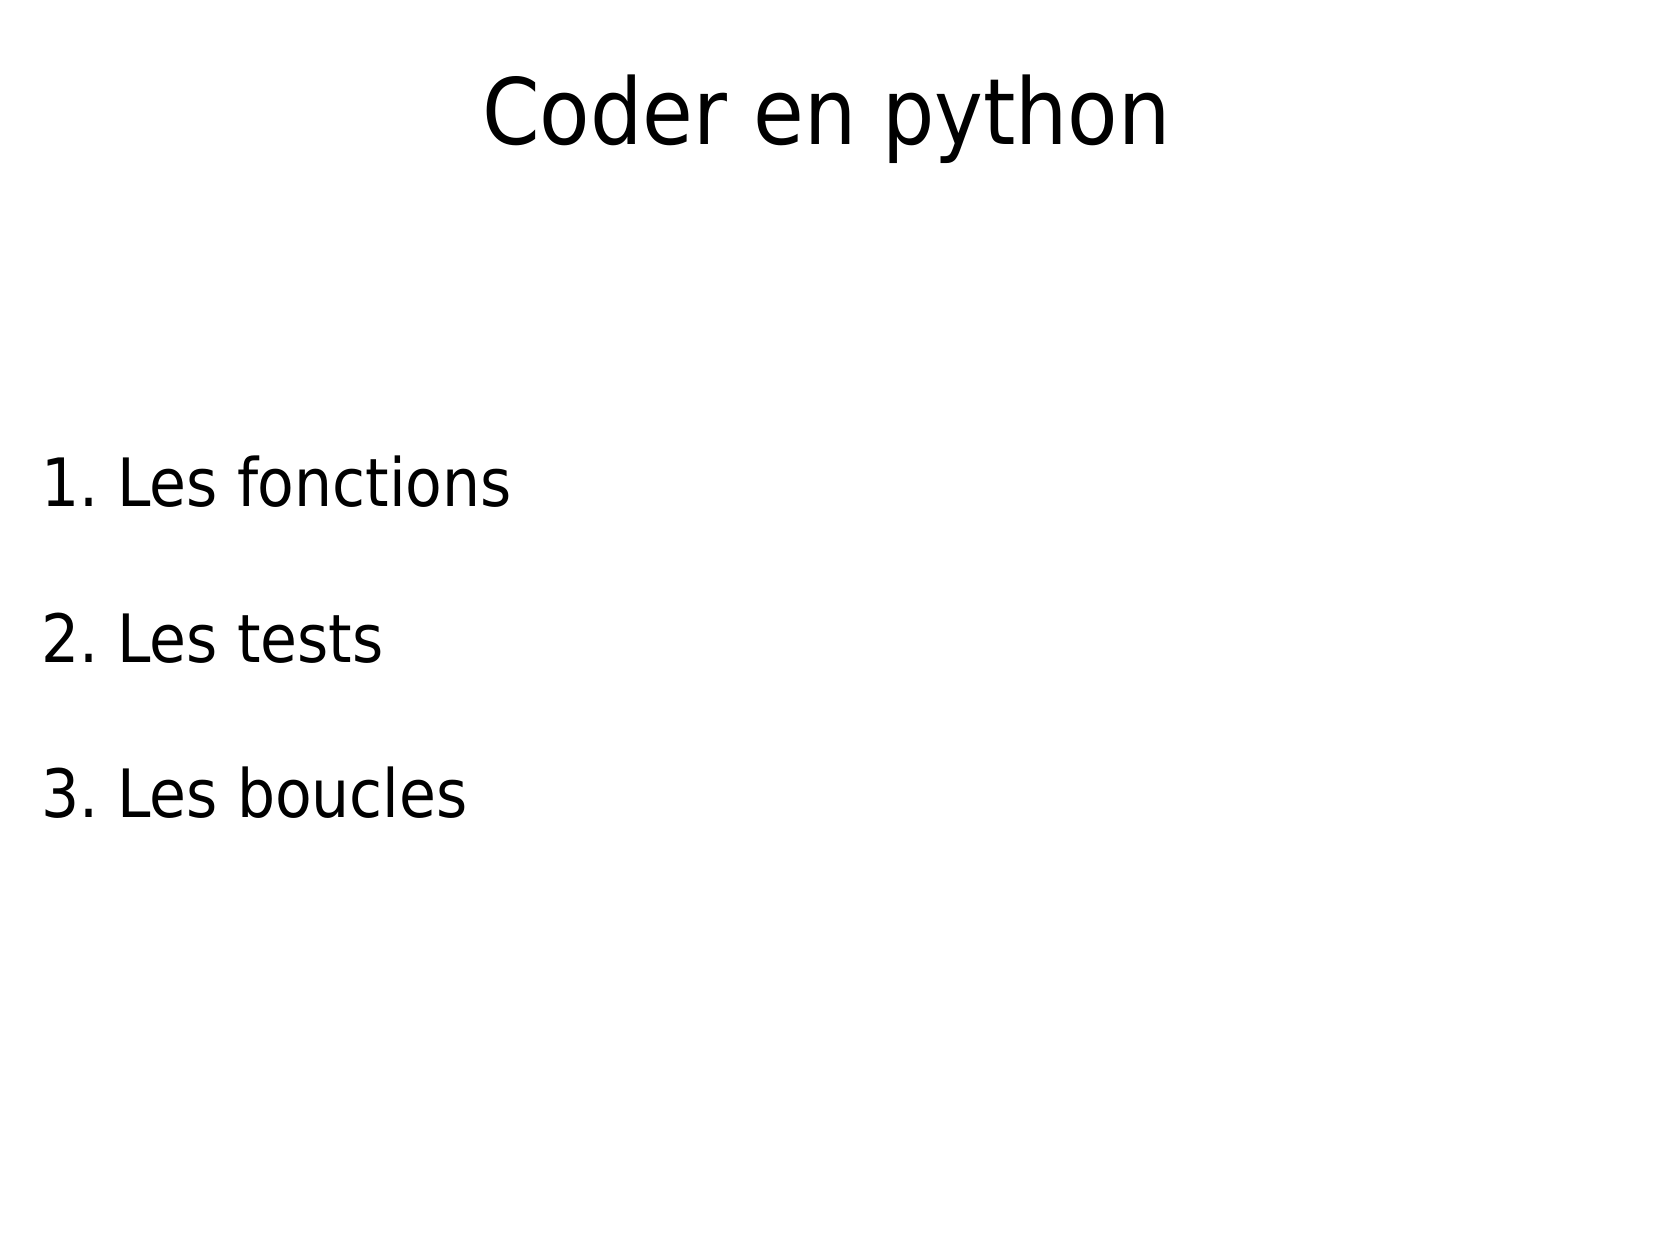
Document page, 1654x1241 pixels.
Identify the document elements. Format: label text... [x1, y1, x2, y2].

title 1. Les fonctions 2. Les tests 3. Les boucles [41, 133, 1613, 1223]
title Coder en python [41, 12, 1613, 133]
